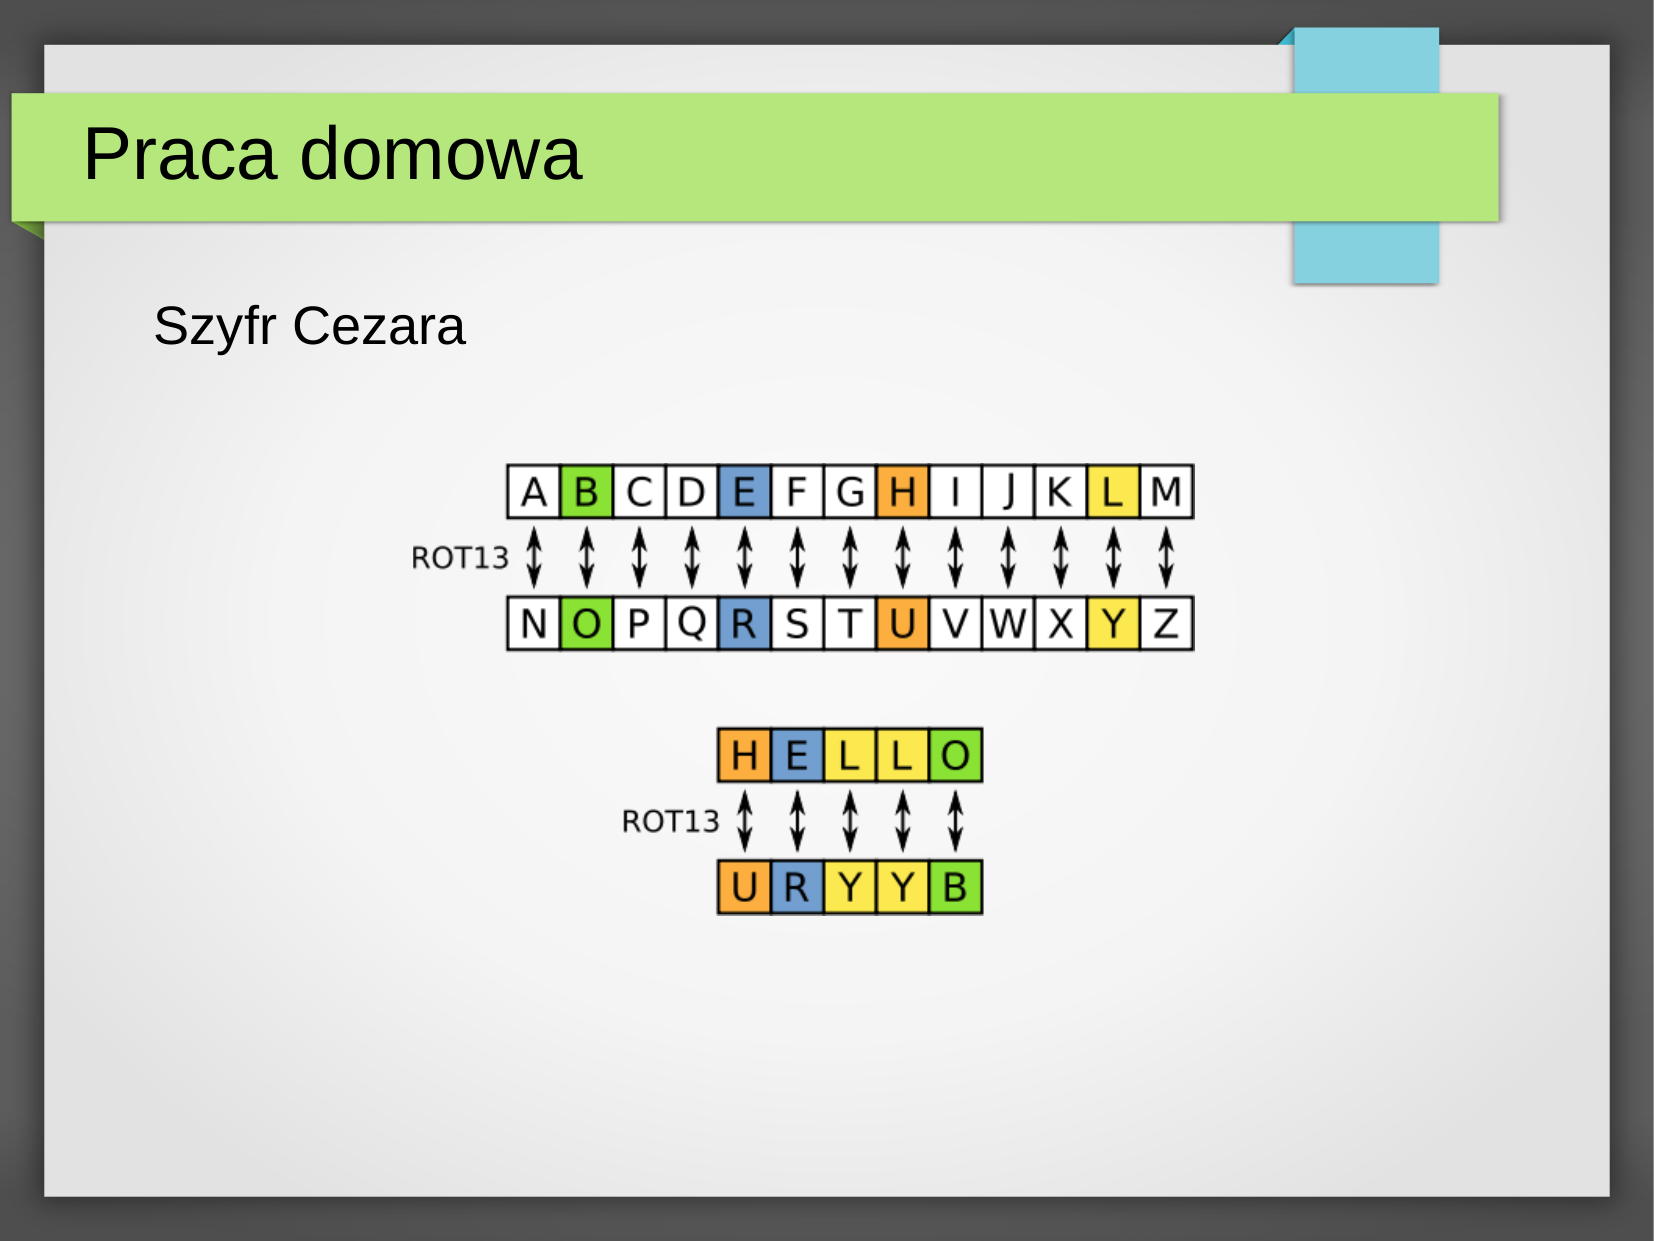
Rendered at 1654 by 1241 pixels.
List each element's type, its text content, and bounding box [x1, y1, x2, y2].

title Praca domowa [82, 94, 1264, 213]
picture [0, 0, 1654, 1241]
list Szyfr Cezara [82, 295, 1571, 1015]
